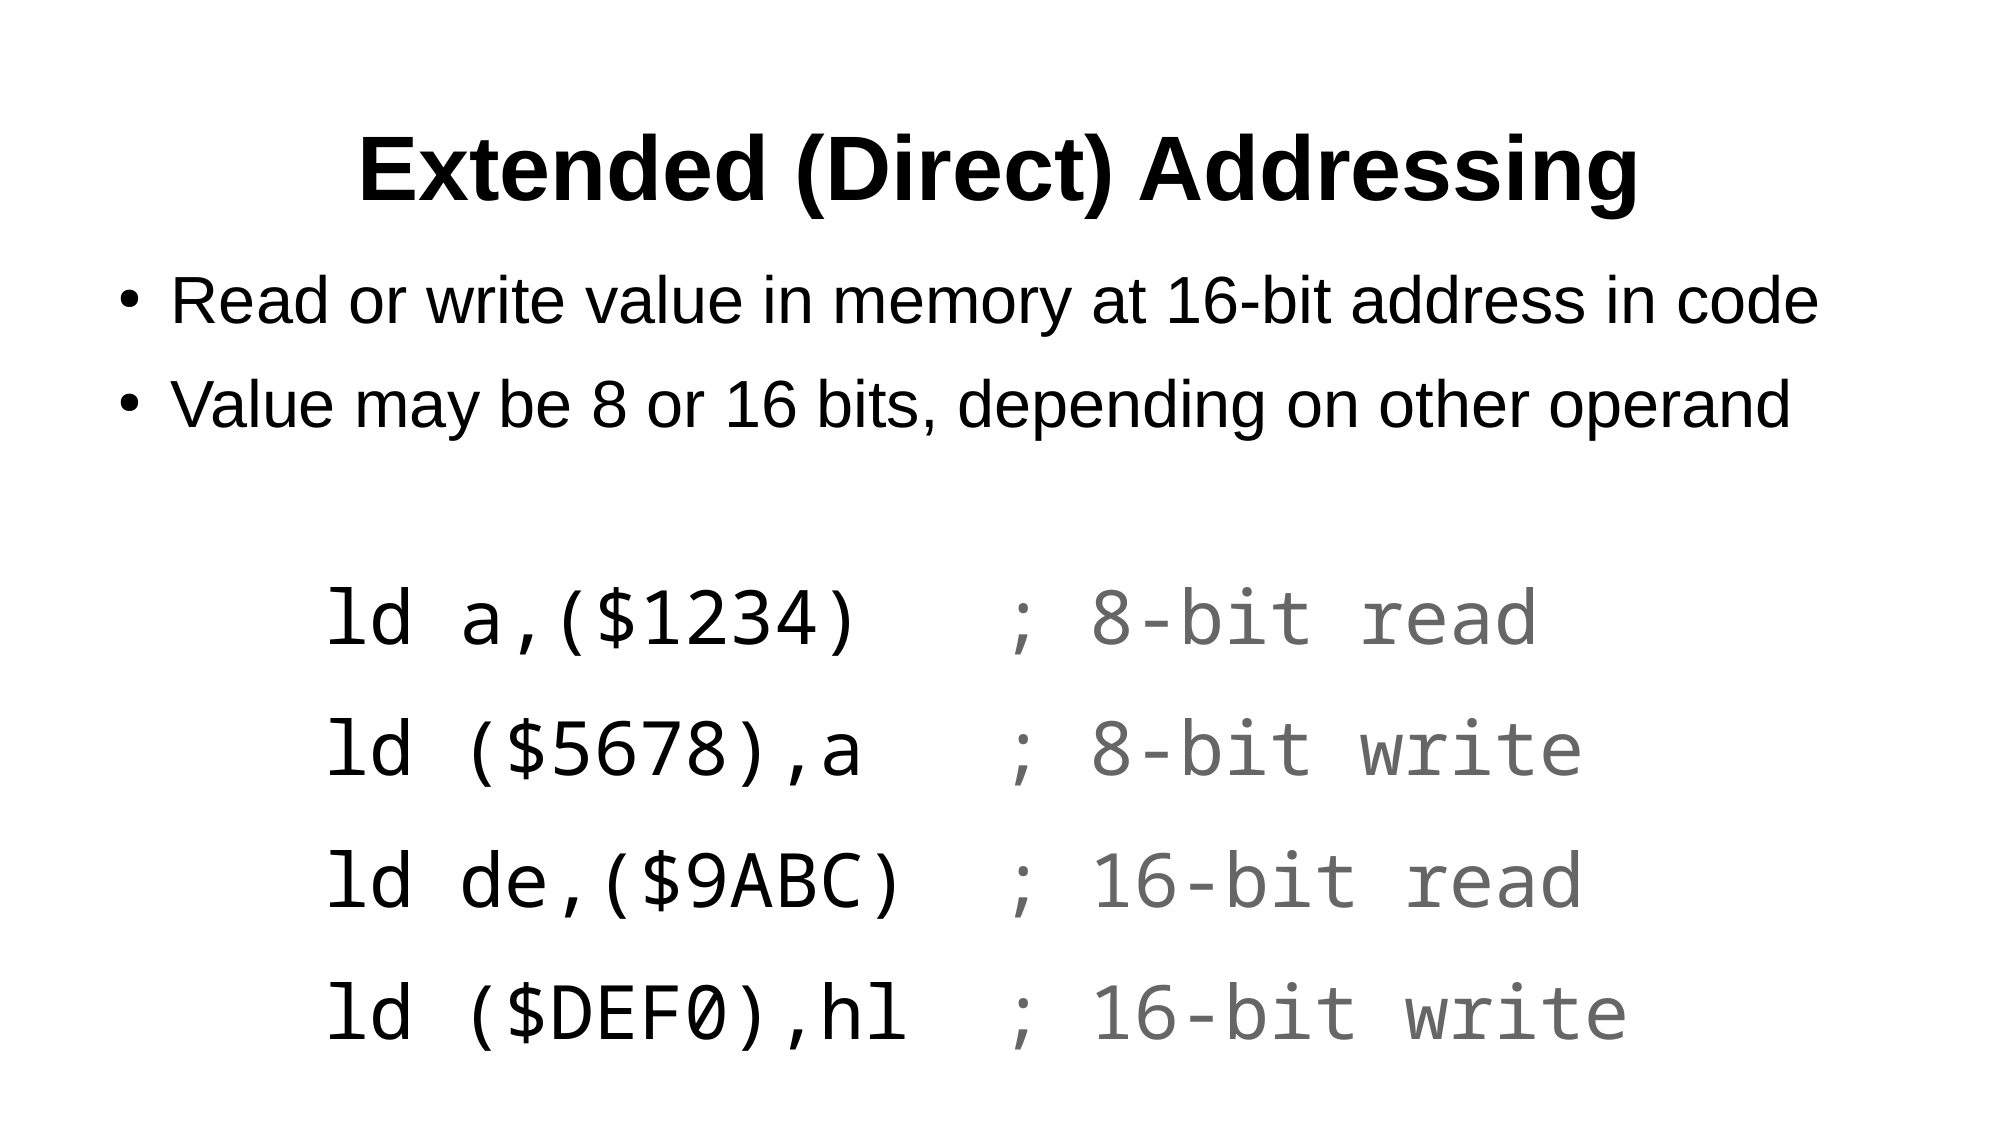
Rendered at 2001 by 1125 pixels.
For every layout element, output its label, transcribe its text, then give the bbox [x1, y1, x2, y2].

list Read or write value in memory at 16-bit address in code Value may be 8 or 16 bits, depending on other operand ld a,($1234) ; 8-bit read ld ($5678),a ; 8-bit write ld de,($9ABC) ; 16-bit read ld ($DEF0),hl ; 16-bit write [99, 263, 1900, 1111]
title Extended (Direct) Addressing [137, 59, 1863, 263]
